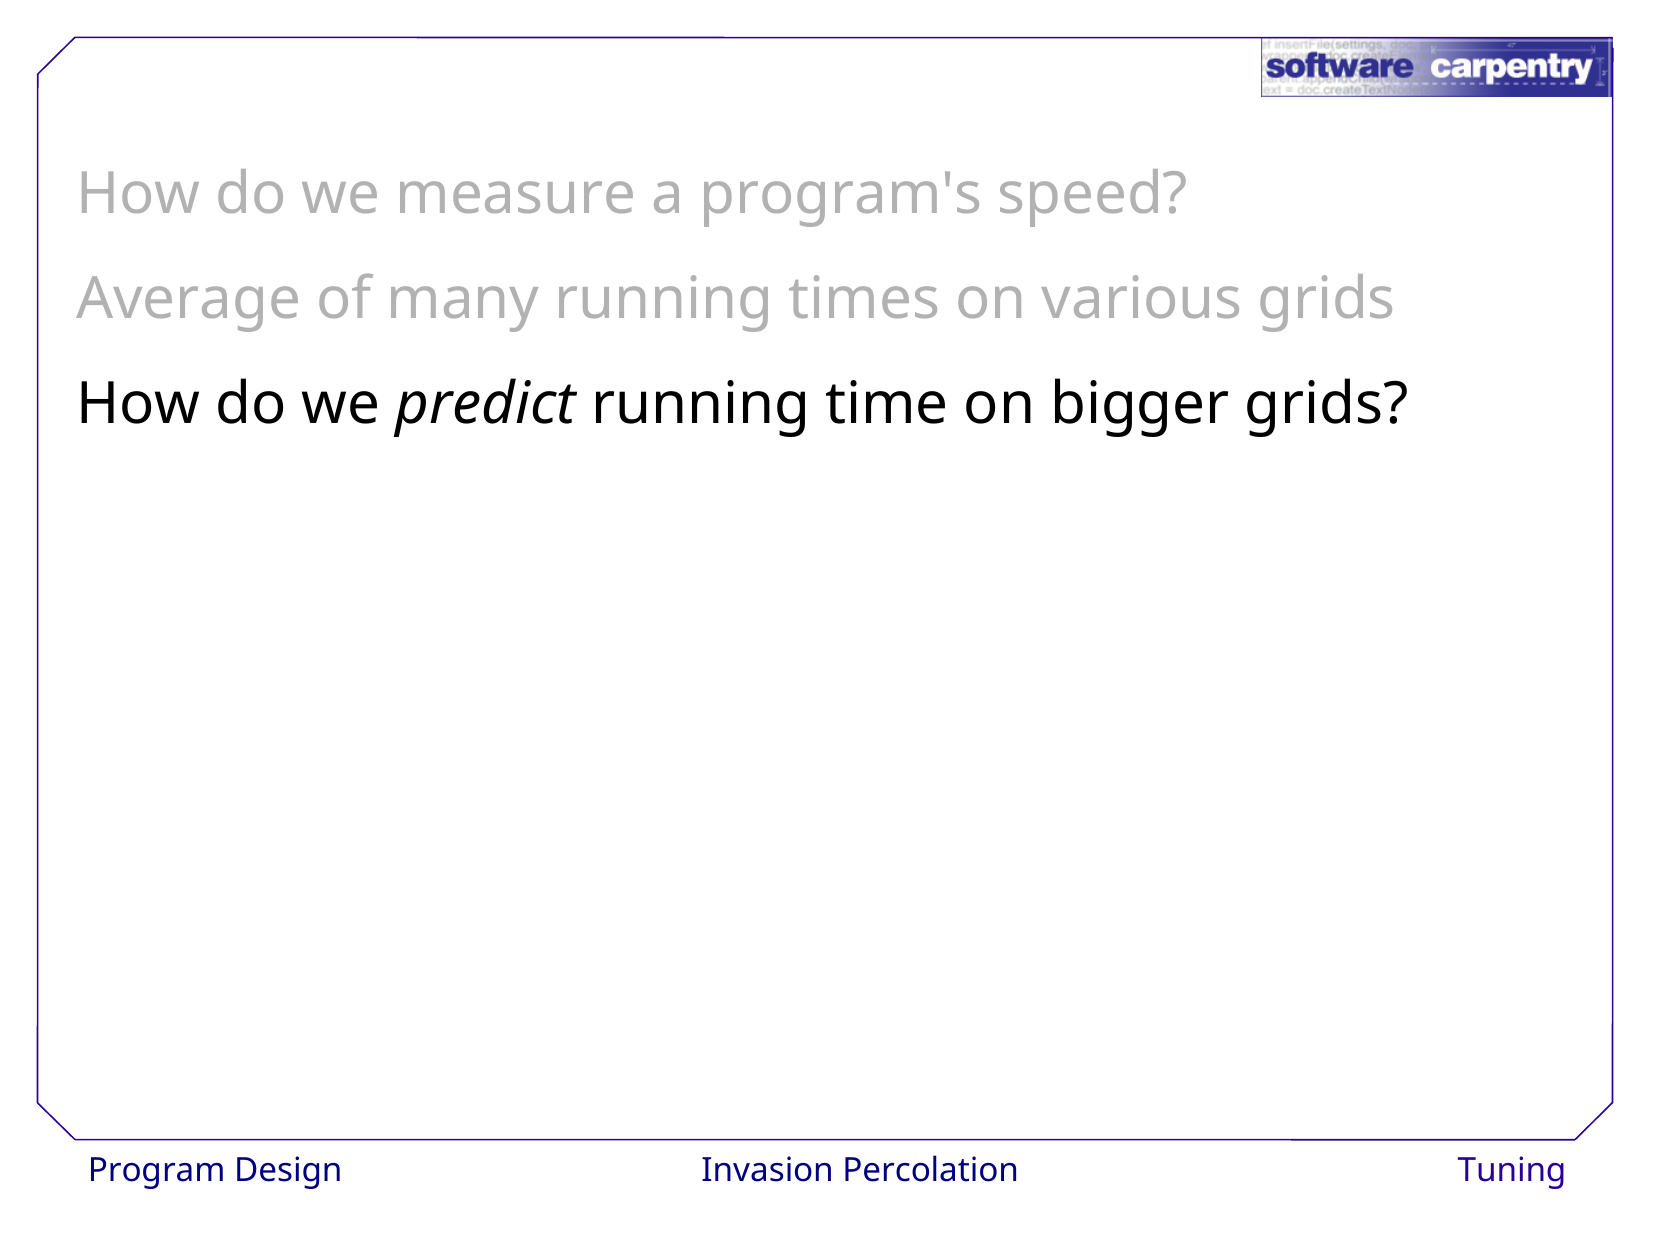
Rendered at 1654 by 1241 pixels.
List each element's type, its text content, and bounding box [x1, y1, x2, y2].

text_box How do we measure a program's speed? Average of many running times on various grids How do we predict running time on bigger grids? [61, 112, 1574, 443]
picture [1261, 39, 1613, 97]
